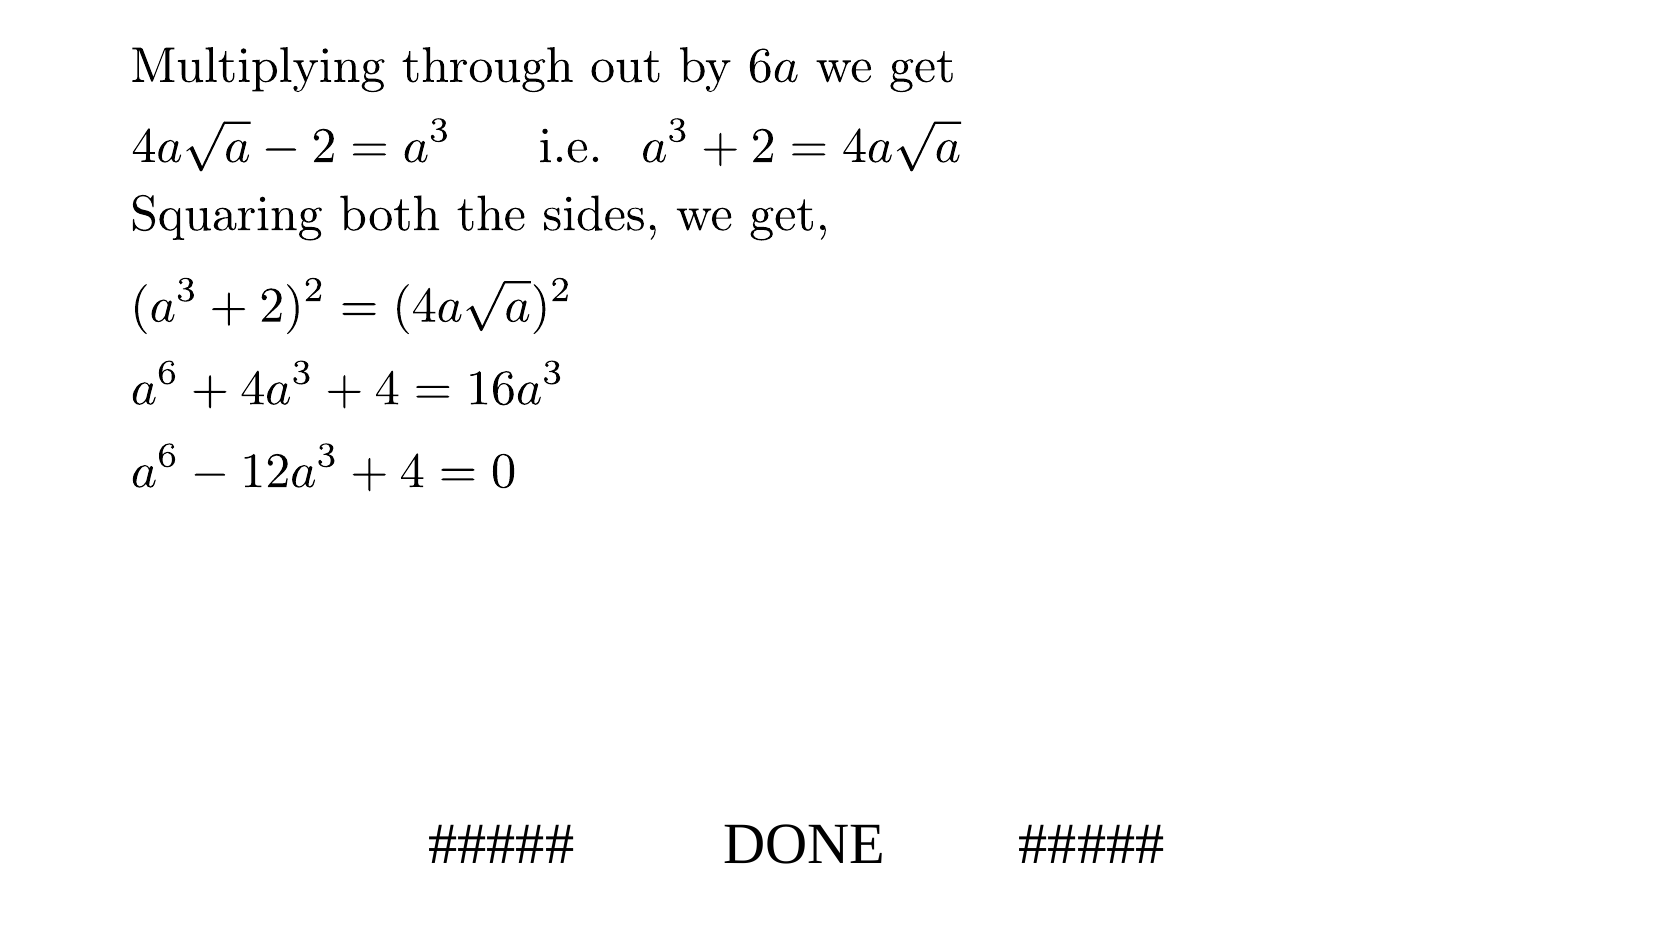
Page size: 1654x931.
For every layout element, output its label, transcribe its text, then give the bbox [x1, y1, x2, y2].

text_box [132, 194, 826, 241]
text_box [132, 360, 561, 409]
text_box [132, 277, 568, 335]
text_box [132, 118, 447, 172]
title ##### DONE ##### [59, 37, 1607, 886]
text_box [132, 47, 953, 93]
text_box [132, 443, 515, 492]
text_box [540, 118, 962, 172]
